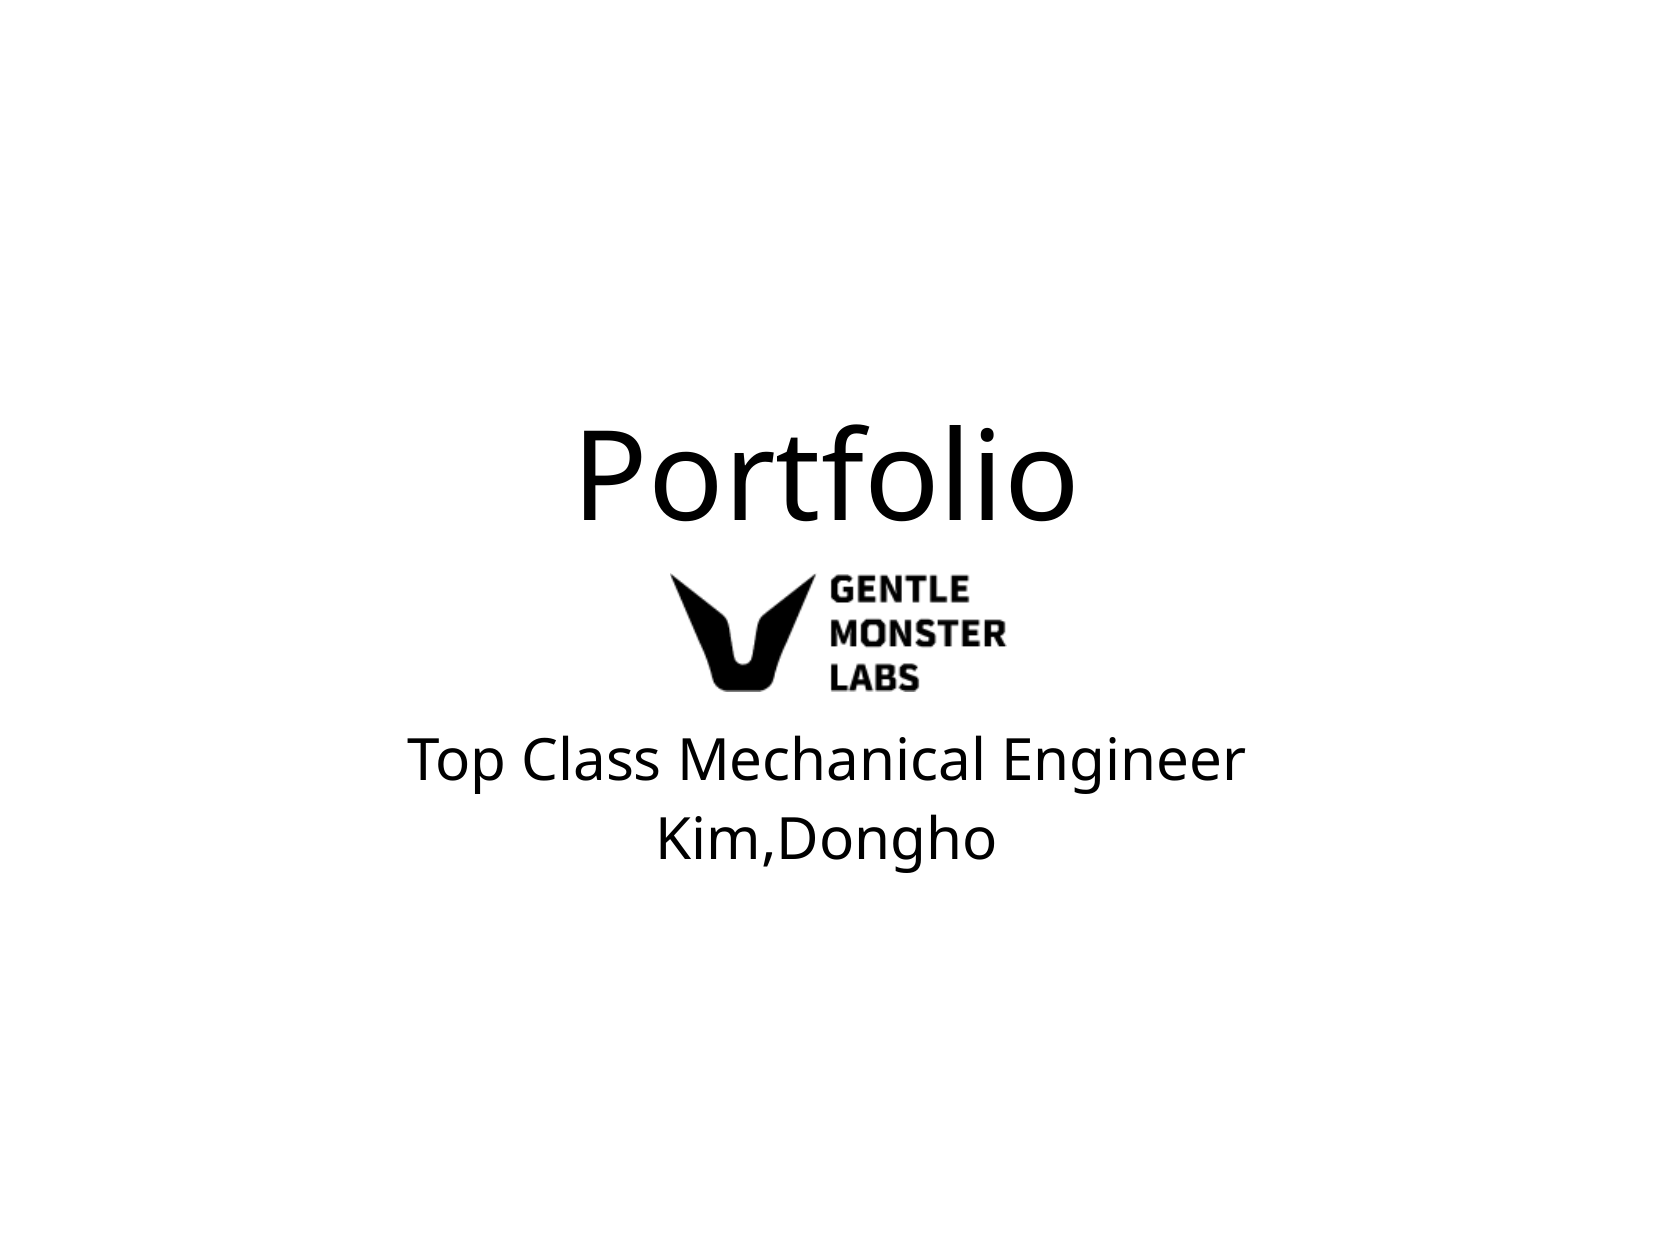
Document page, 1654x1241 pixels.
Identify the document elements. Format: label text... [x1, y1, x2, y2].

text_box Portfolio [0, 372, 1654, 572]
text_box Top Class Mechanical Engineer Kim,Dongho [0, 703, 1654, 891]
picture [670, 573, 1007, 692]
